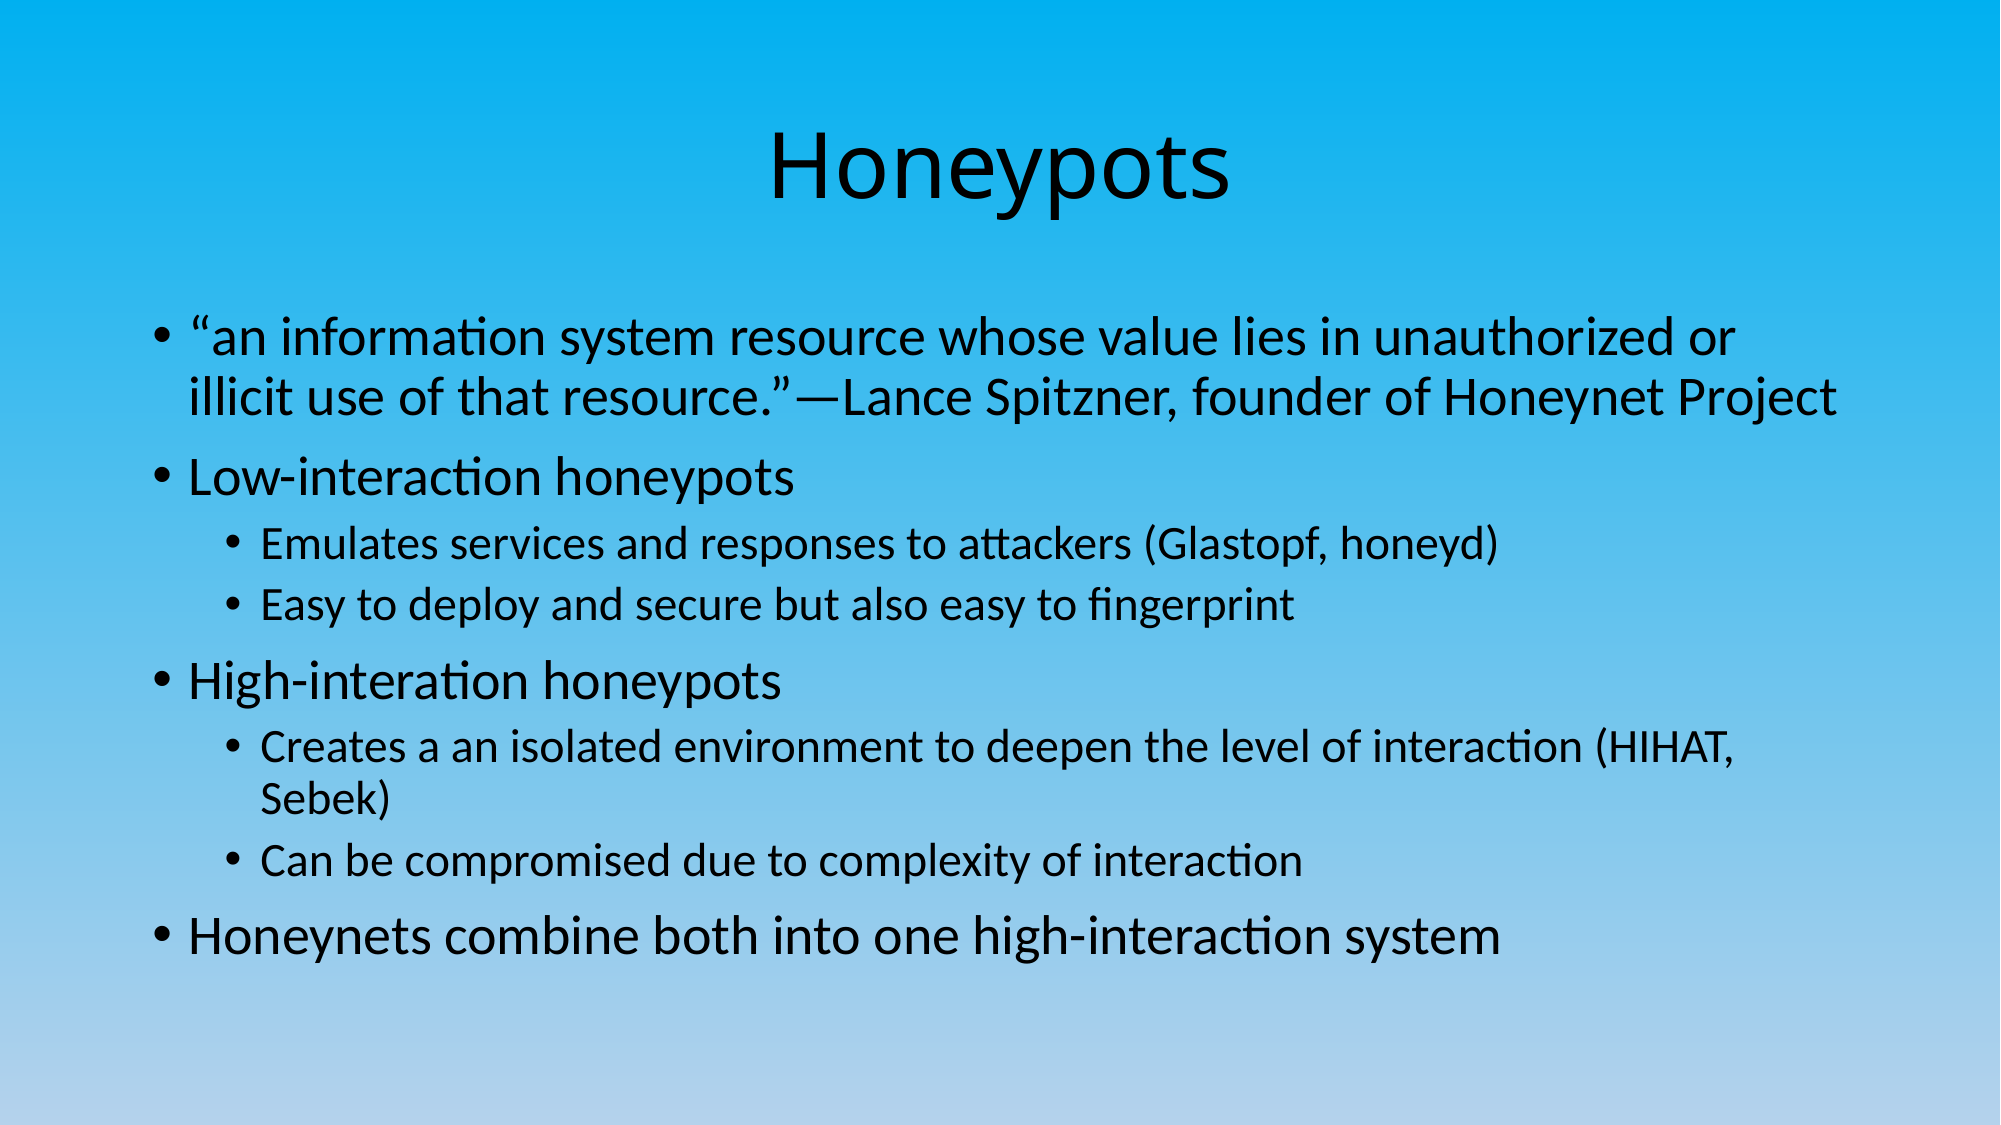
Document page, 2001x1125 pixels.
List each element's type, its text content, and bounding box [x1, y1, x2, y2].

list “an information system resource whose value lies in unauthorized or illicit use of that resource.”—Lance Spitzner, founder of Honeynet Project Low-interaction honeypots Emulates services and responses to attackers (Glastopf, honeyd) Easy to deploy and secure but also easy to fingerprint High-interation honeypots Creates a an isolated environment to deepen the level of interaction (HIHAT, Sebek) Can be compromised due to complexity of interaction Honeynets combine both into one high-interaction system [137, 299, 1863, 1014]
title Honeypots [137, 59, 1863, 278]
